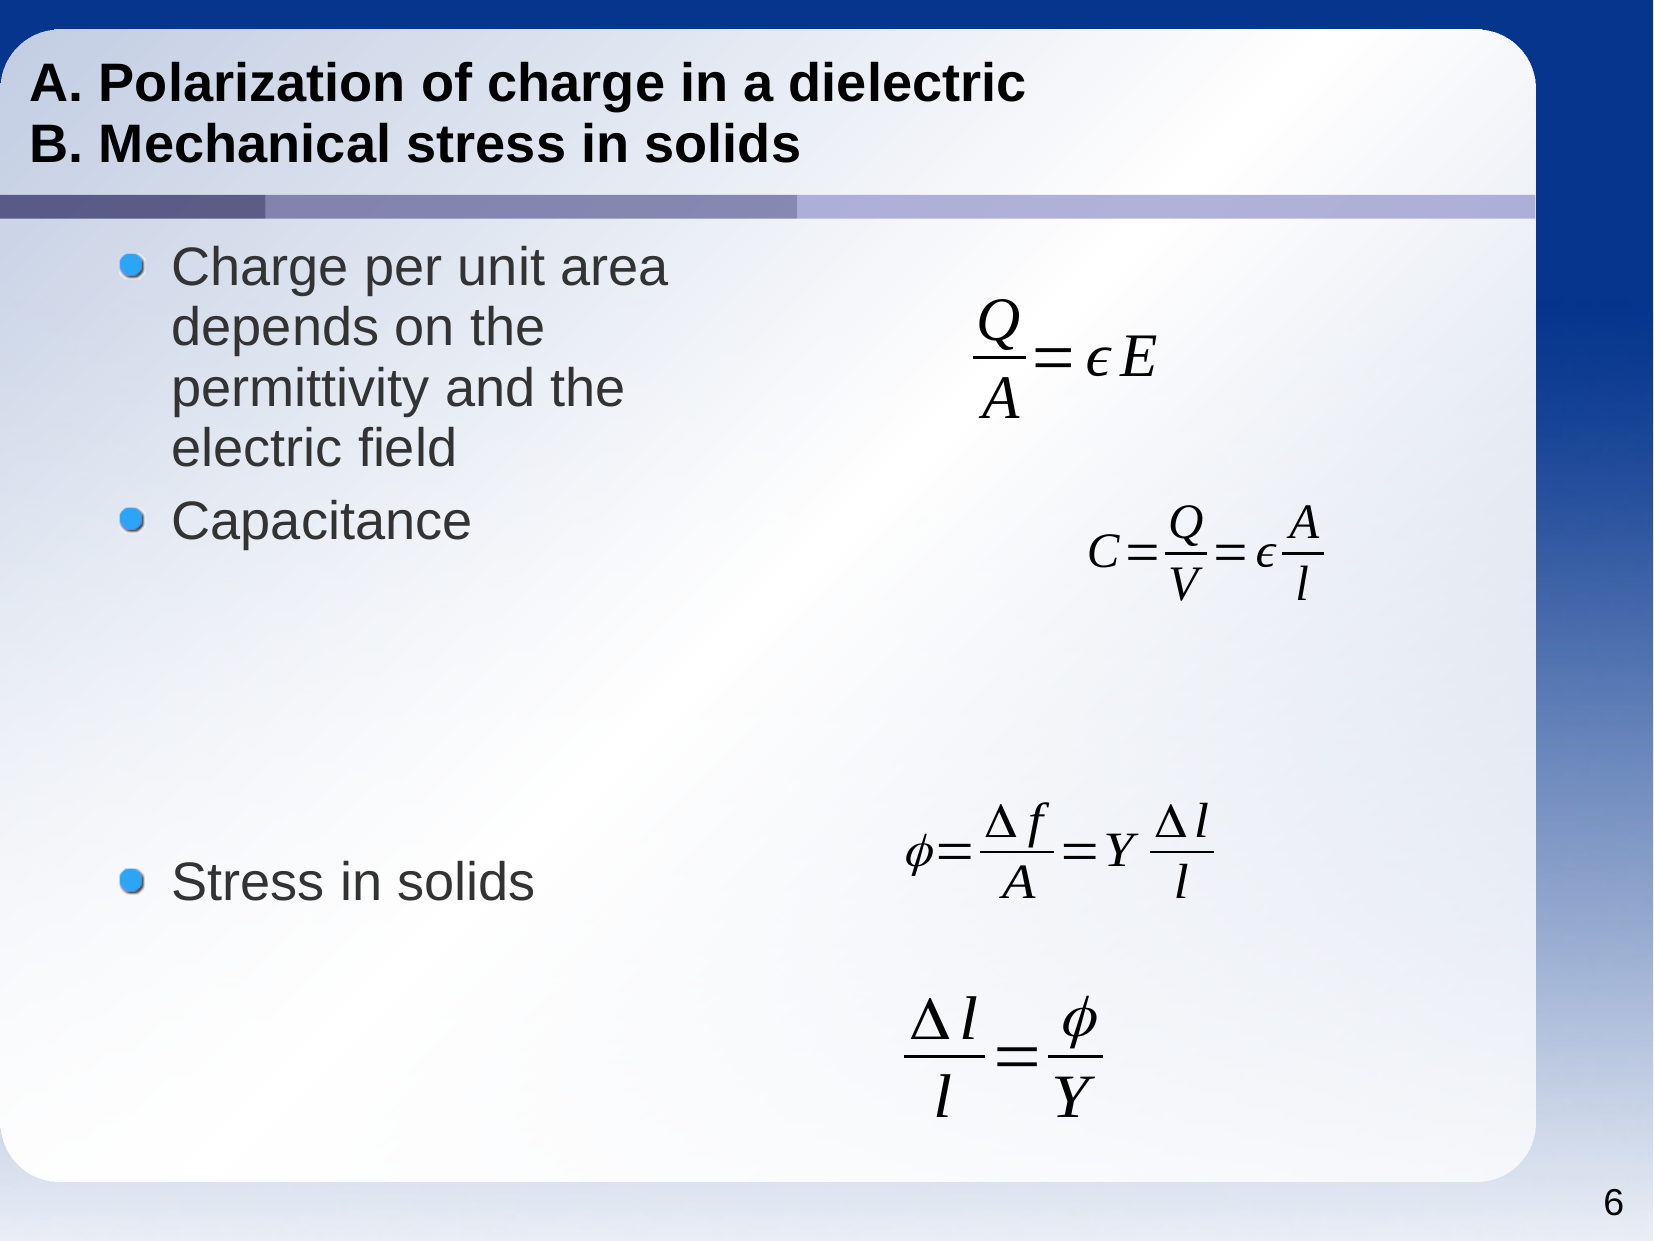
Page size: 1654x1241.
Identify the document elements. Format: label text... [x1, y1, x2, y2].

chart [894, 793, 1224, 911]
list Charge per unit area depends on the permittivity and the electric field Capacitance Stress in solids [29, 236, 750, 1152]
chart [963, 284, 1166, 432]
chart [1080, 495, 1334, 612]
picture [0, 0, 1654, 1241]
chart [894, 984, 1113, 1130]
title A. Polarization of charge in a dielectric B. Mechanical stress in solids [29, 49, 1506, 178]
